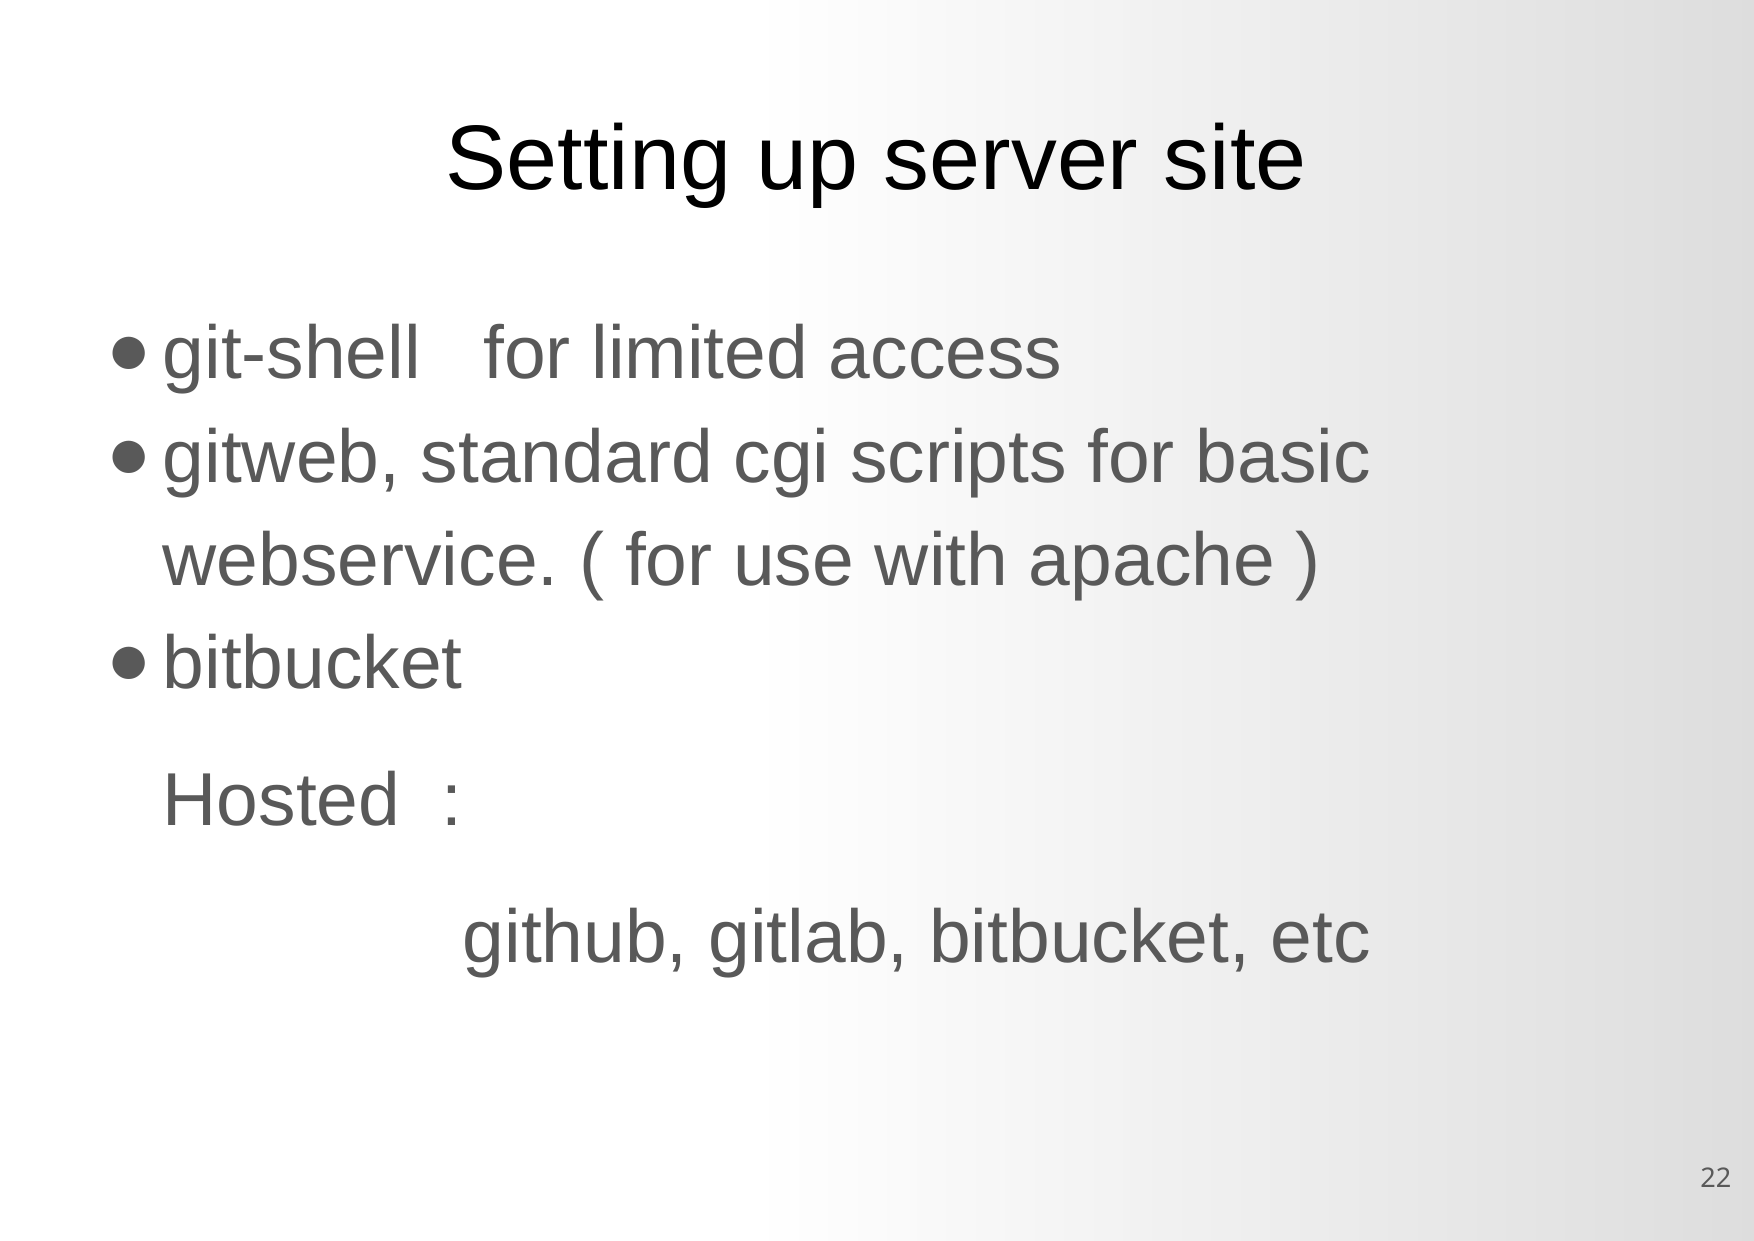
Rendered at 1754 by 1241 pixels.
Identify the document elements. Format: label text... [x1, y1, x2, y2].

slide_number <number> [1641, 1145, 1747, 1241]
title Setting up server site [87, 49, 1667, 257]
list git-shell for limited access gitweb, standard cgi scripts for basic webservice. ( for use with apache ) bitbucket Hosted : github, gitlab, bitbucket, etc [87, 290, 1667, 1010]
